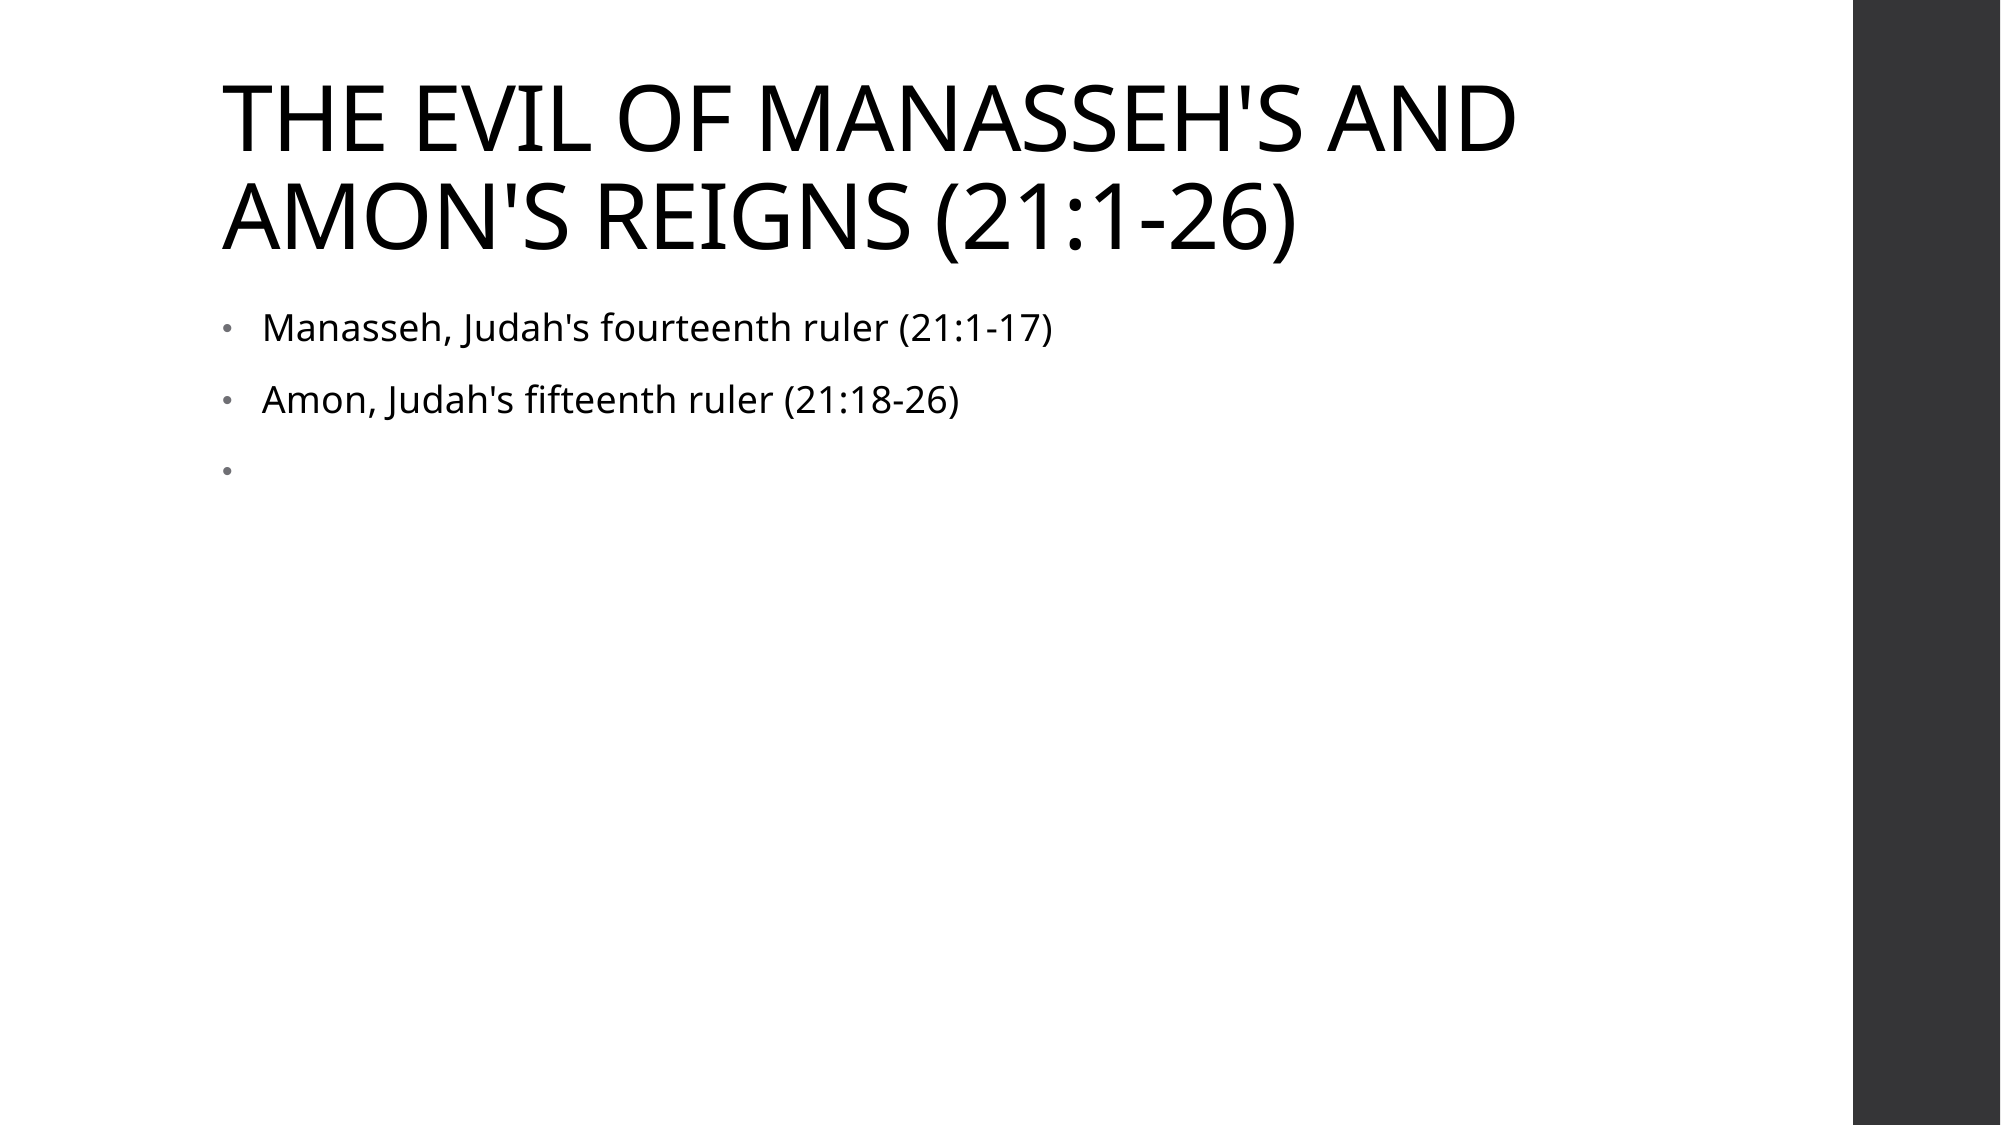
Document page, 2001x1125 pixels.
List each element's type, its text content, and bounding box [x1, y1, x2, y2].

title THE EVIL OF MANASSEH'S AND AMON'S REIGNS (21:1-26) [206, 60, 1797, 278]
list Manasseh, Judah's fourteenth ruler (21:1-17) Amon, Judah's fifteenth ruler (21:18-26) [206, 299, 1617, 1014]
